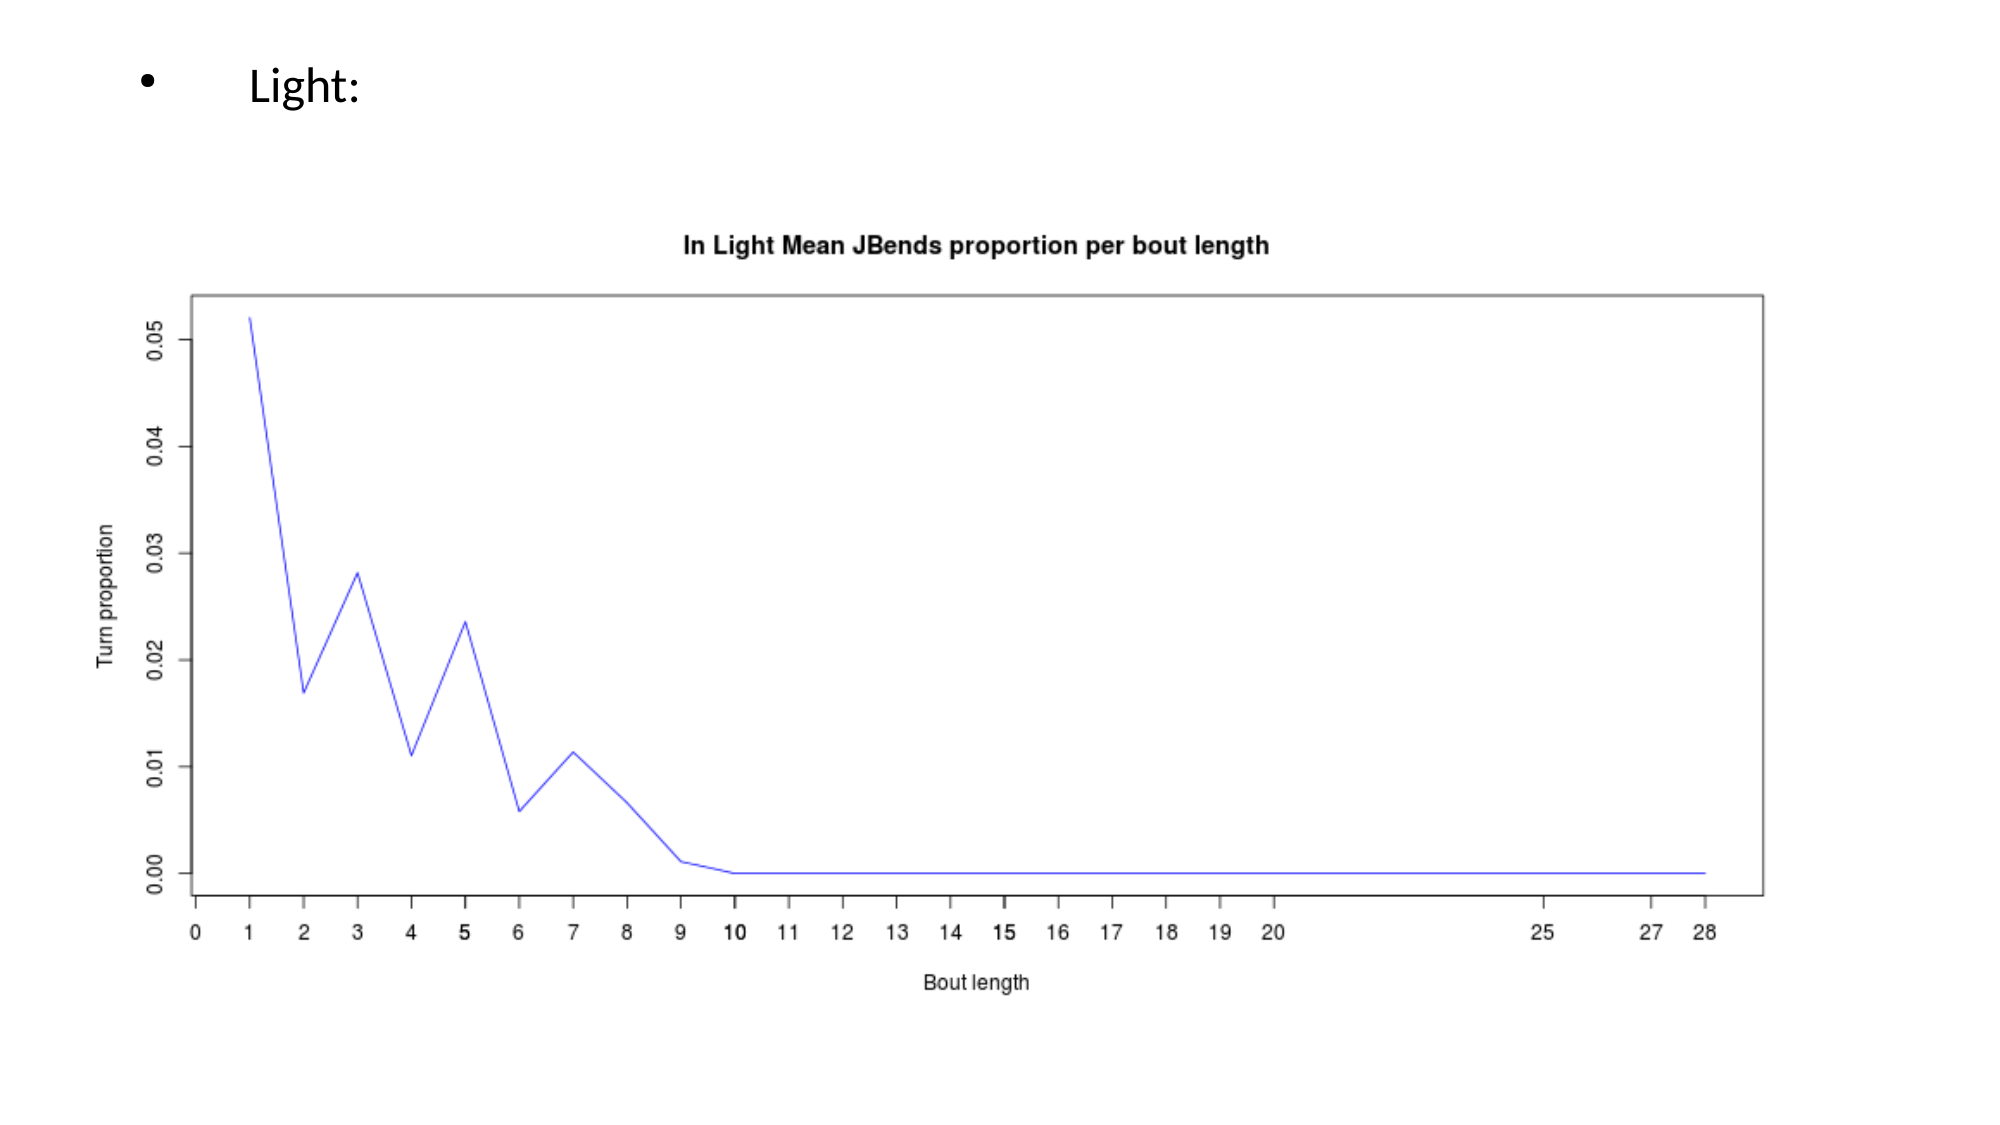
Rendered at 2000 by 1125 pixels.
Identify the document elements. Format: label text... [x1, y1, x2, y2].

picture [90, 194, 1816, 1023]
text_box Light: [0, 0, 2000, 946]
